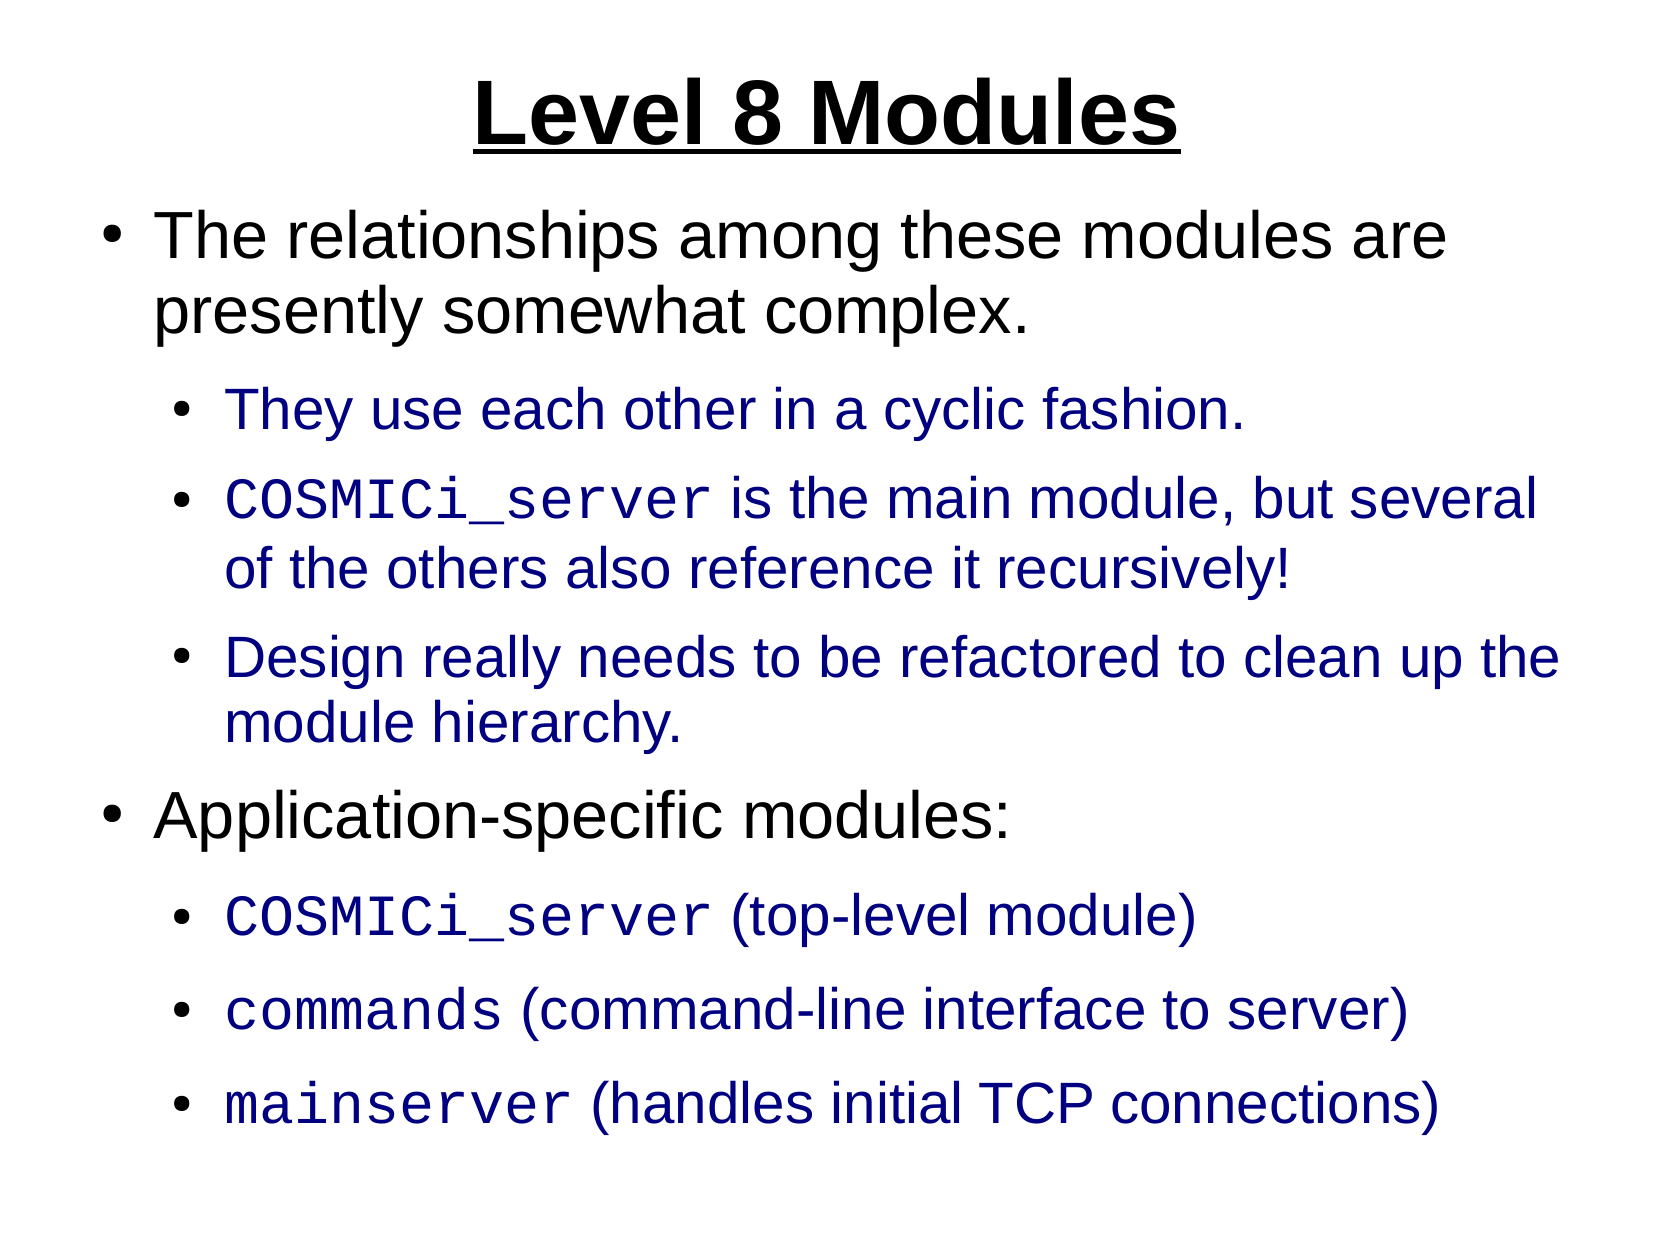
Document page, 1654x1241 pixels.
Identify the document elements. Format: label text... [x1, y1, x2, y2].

title Level 8 Modules [82, 56, 1571, 169]
list The relationships among these modules are presently somewhat complex. They use each other in a cyclic fashion. COSMICi_server is the main module, but several of the others also reference it recursively! Design really needs to be refactored to clean up the module hierarchy. Application-specific modules: COSMICi_server (top-level module) commands (command-line interface to server) mainserver (handles initial TCP connections) [82, 198, 1571, 1210]
